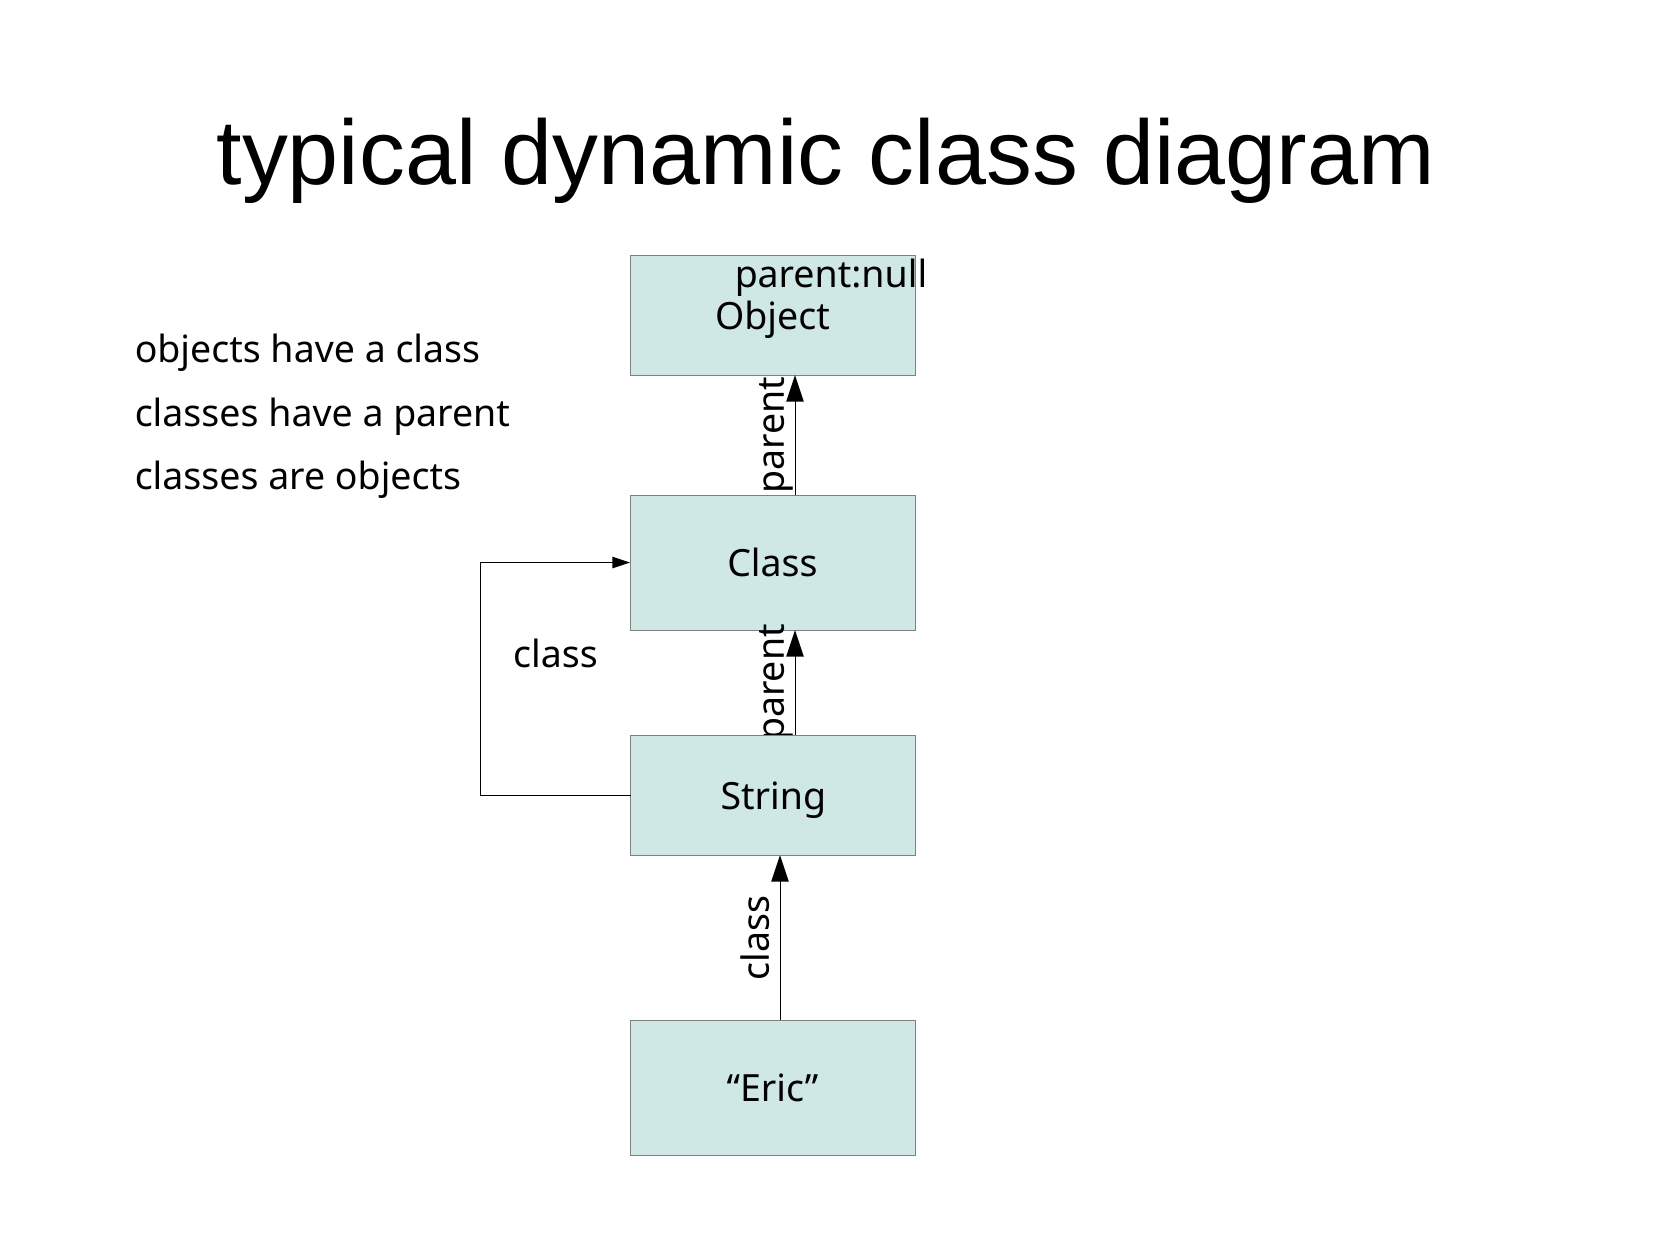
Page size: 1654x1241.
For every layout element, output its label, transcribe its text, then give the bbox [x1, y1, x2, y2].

text_box objects have a class [120, 315, 487, 378]
text_box parent:null [720, 240, 925, 304]
text_box Object [750, 311, 762, 327]
text_box “Eric” [630, 1020, 916, 1156]
text_box Class [630, 495, 916, 631]
title typical dynamic class diagram [82, 49, 1571, 257]
text_box Object [630, 255, 916, 376]
text_box String [630, 735, 916, 856]
text_box classes have a parent [120, 378, 514, 443]
text_box classes are objects [120, 442, 468, 506]
text_box Object [721, 305, 738, 326]
